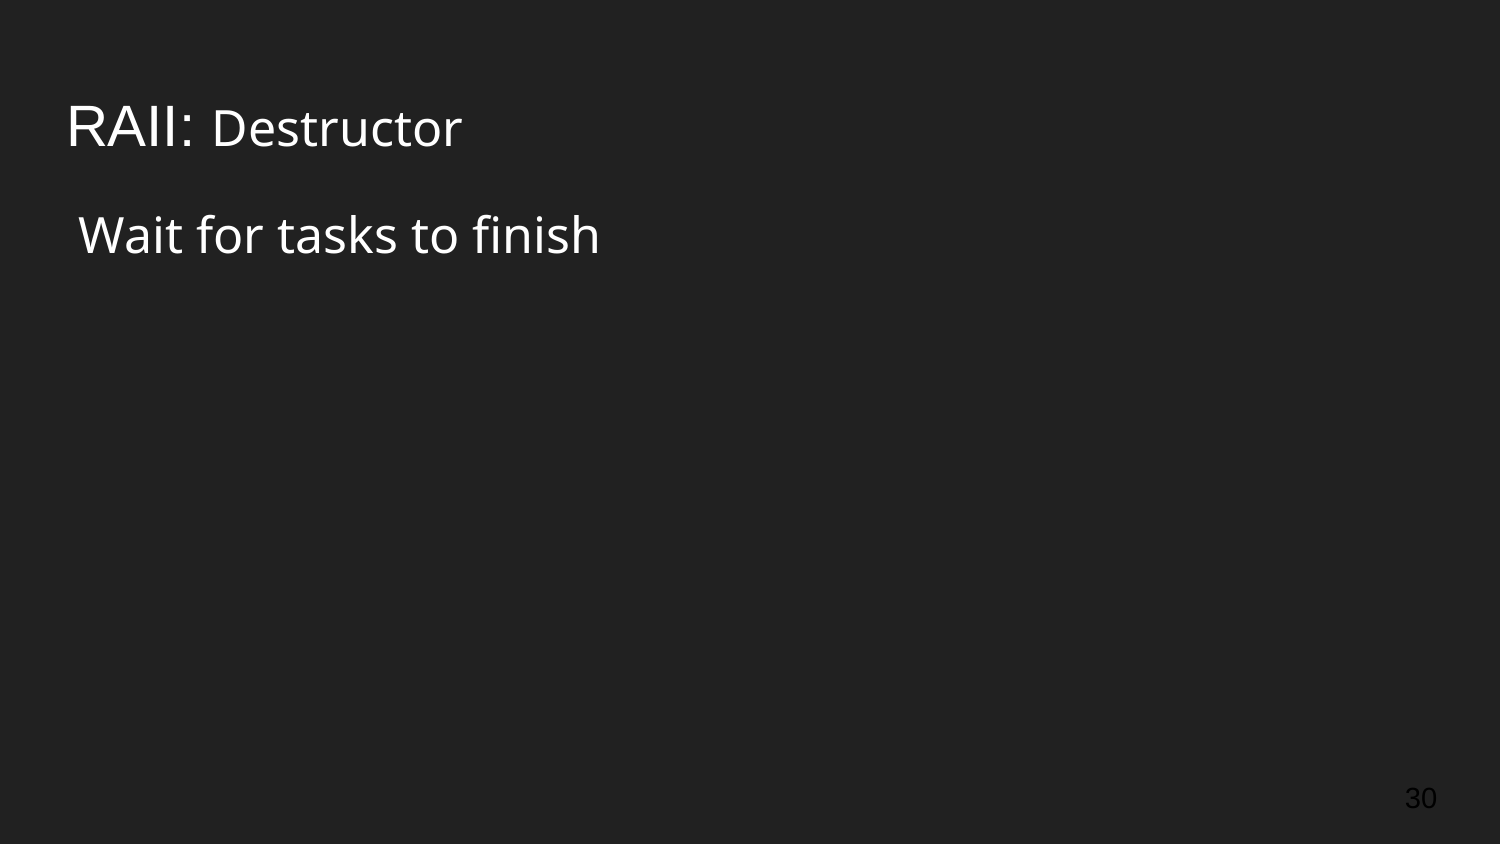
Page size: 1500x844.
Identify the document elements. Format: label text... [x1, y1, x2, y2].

list Wait for tasks to finish [51, 189, 1449, 750]
title RAII: Destructor [51, 72, 1449, 167]
slide_number <number> [1389, 764, 1480, 830]
